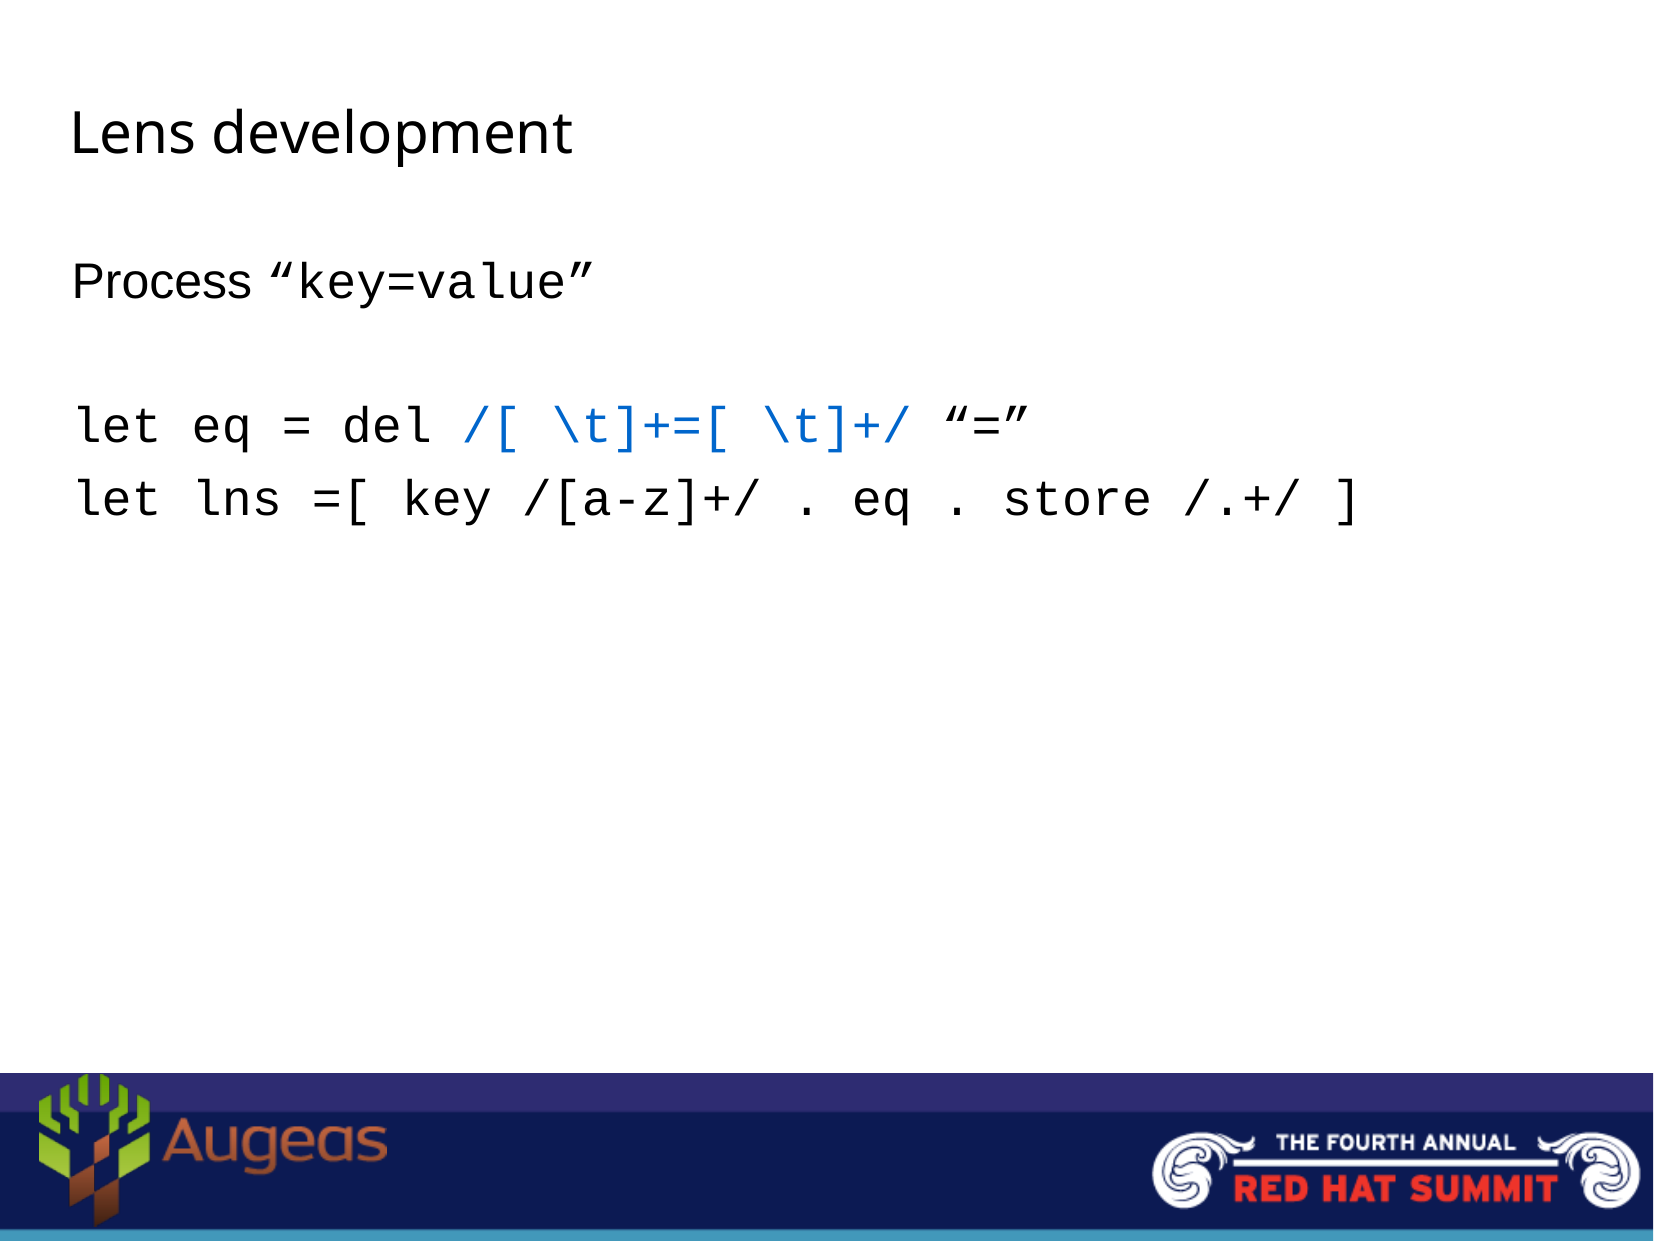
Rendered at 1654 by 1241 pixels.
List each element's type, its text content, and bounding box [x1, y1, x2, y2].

list Process “key=value” let eq = del /[ \t]+=[ \t]+/ “=” let lns =[ key /[a-z]+/ . eq . store /.+/ ] [71, 180, 1495, 1089]
title Lens development [69, 71, 1501, 190]
picture [0, 1073, 1654, 1241]
